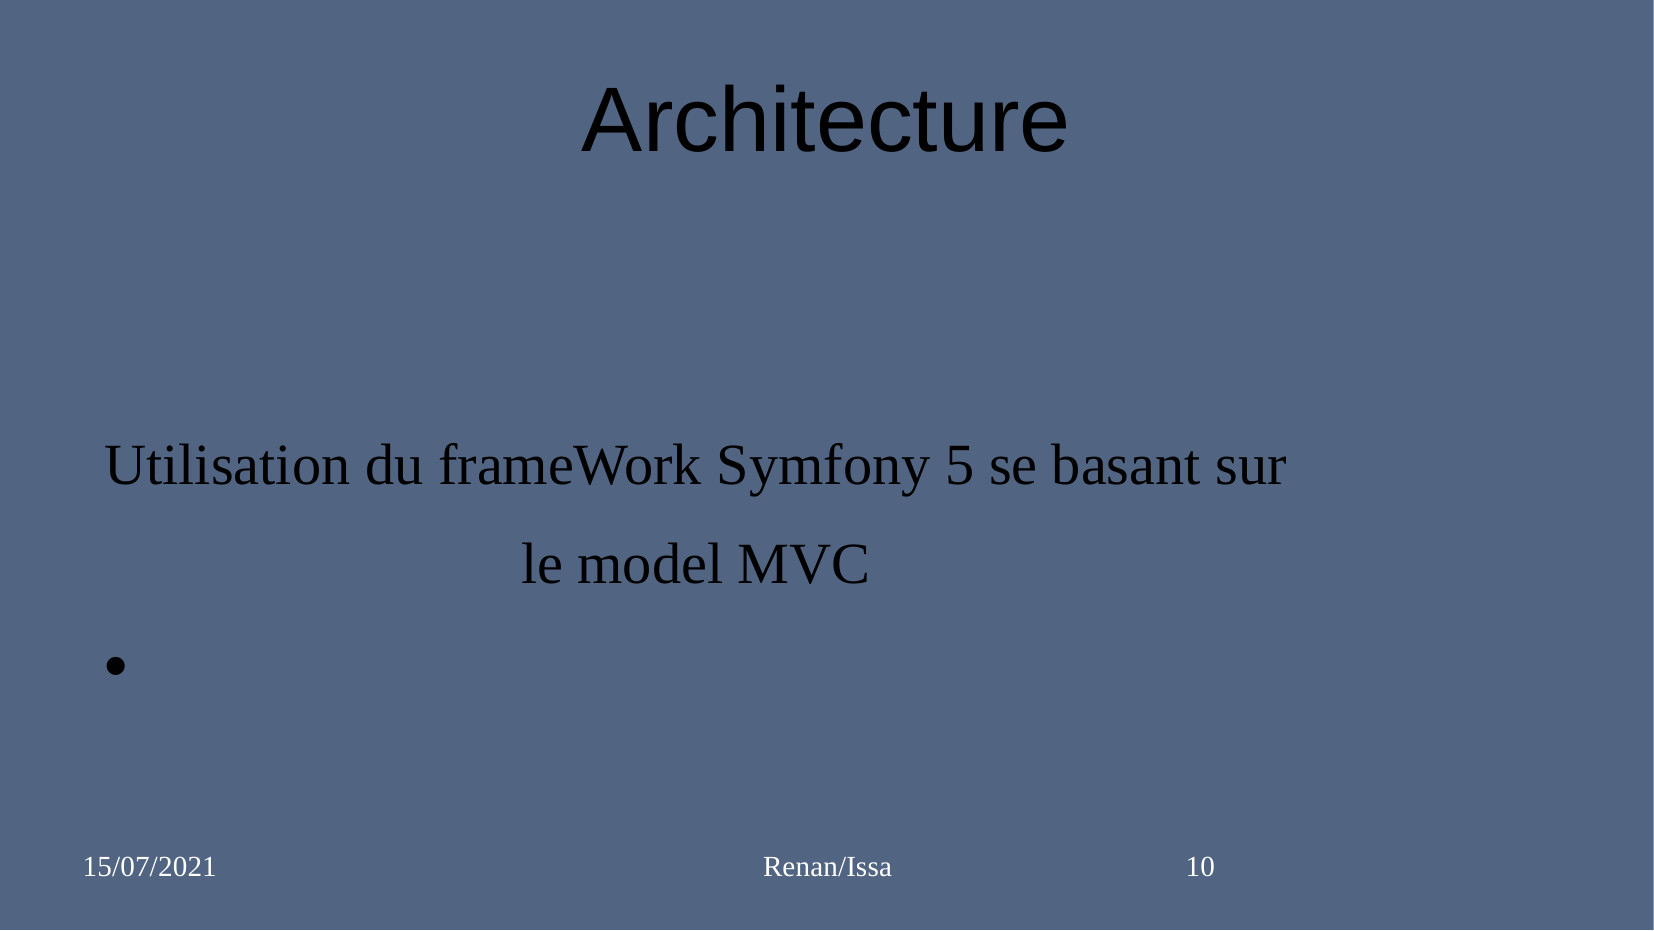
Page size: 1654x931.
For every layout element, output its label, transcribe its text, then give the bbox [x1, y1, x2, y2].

text_box [1185, 847, 1571, 912]
list Utilisation du frameWork Symfony 5 se basant sur le model MVC [104, 426, 1593, 931]
title Architecture [82, 37, 1571, 193]
text_box Renan/Issa [565, 847, 1090, 912]
text_box 15/07/2021 [82, 847, 468, 912]
